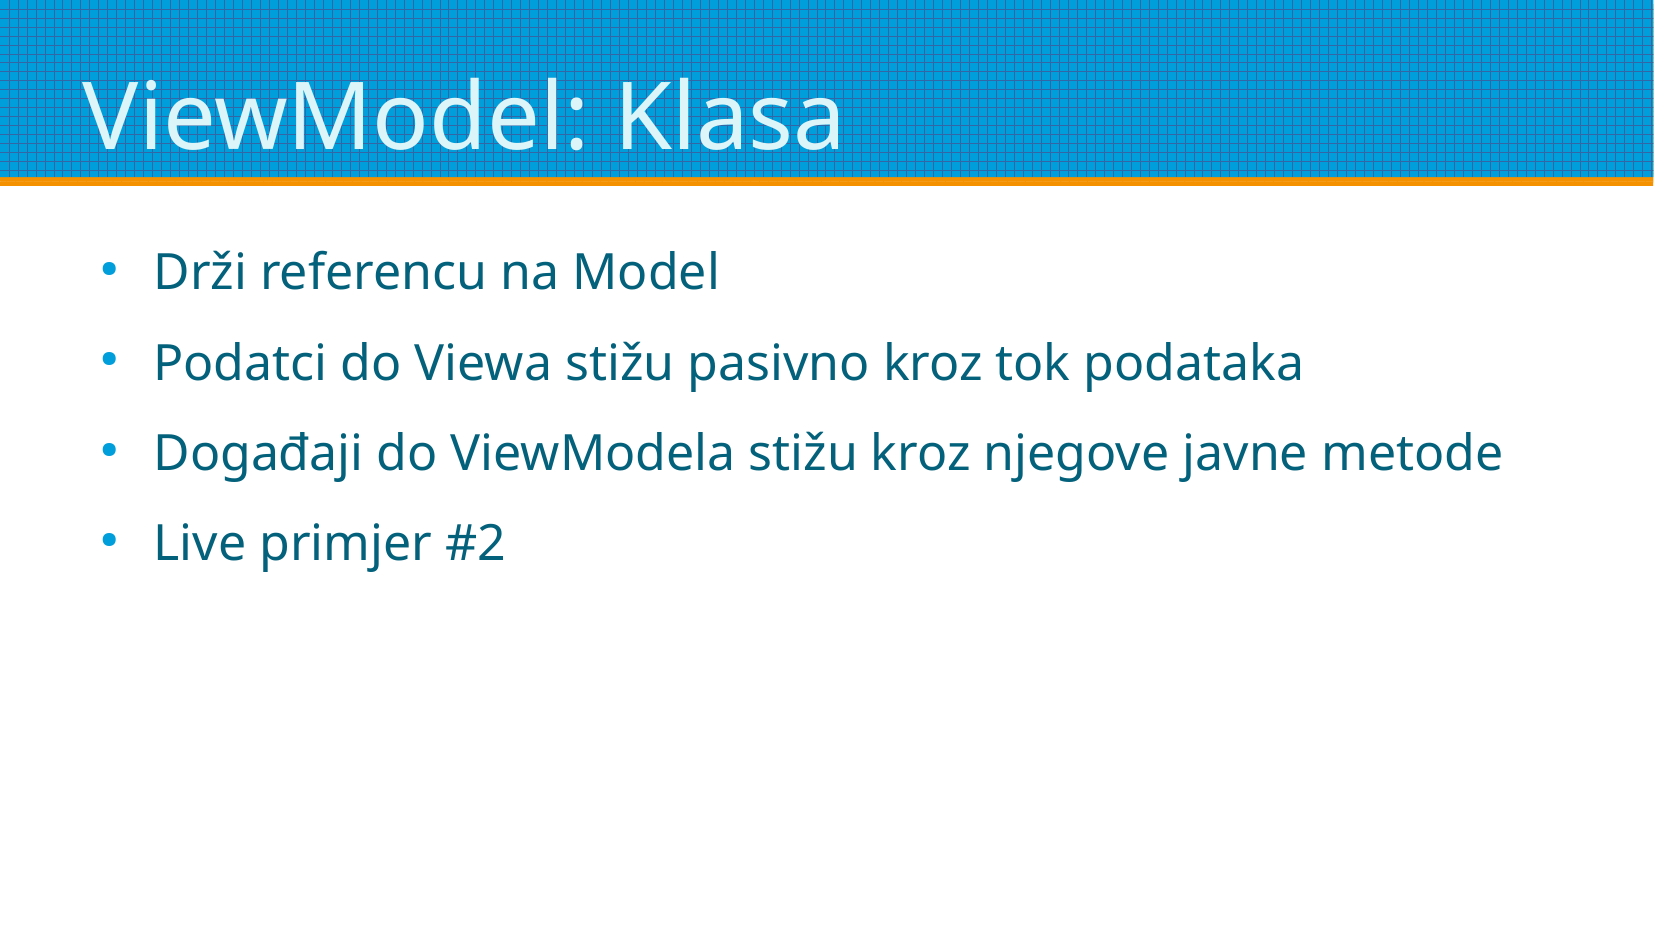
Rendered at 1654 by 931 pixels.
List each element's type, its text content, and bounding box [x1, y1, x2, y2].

list Drži referencu na Model Podatci do Viewa stižu pasivno kroz tok podataka Događaji do ViewModela stižu kroz njegove javne metode Live primjer #2 [82, 236, 1571, 813]
title ViewModel: Klasa [82, 14, 1571, 178]
